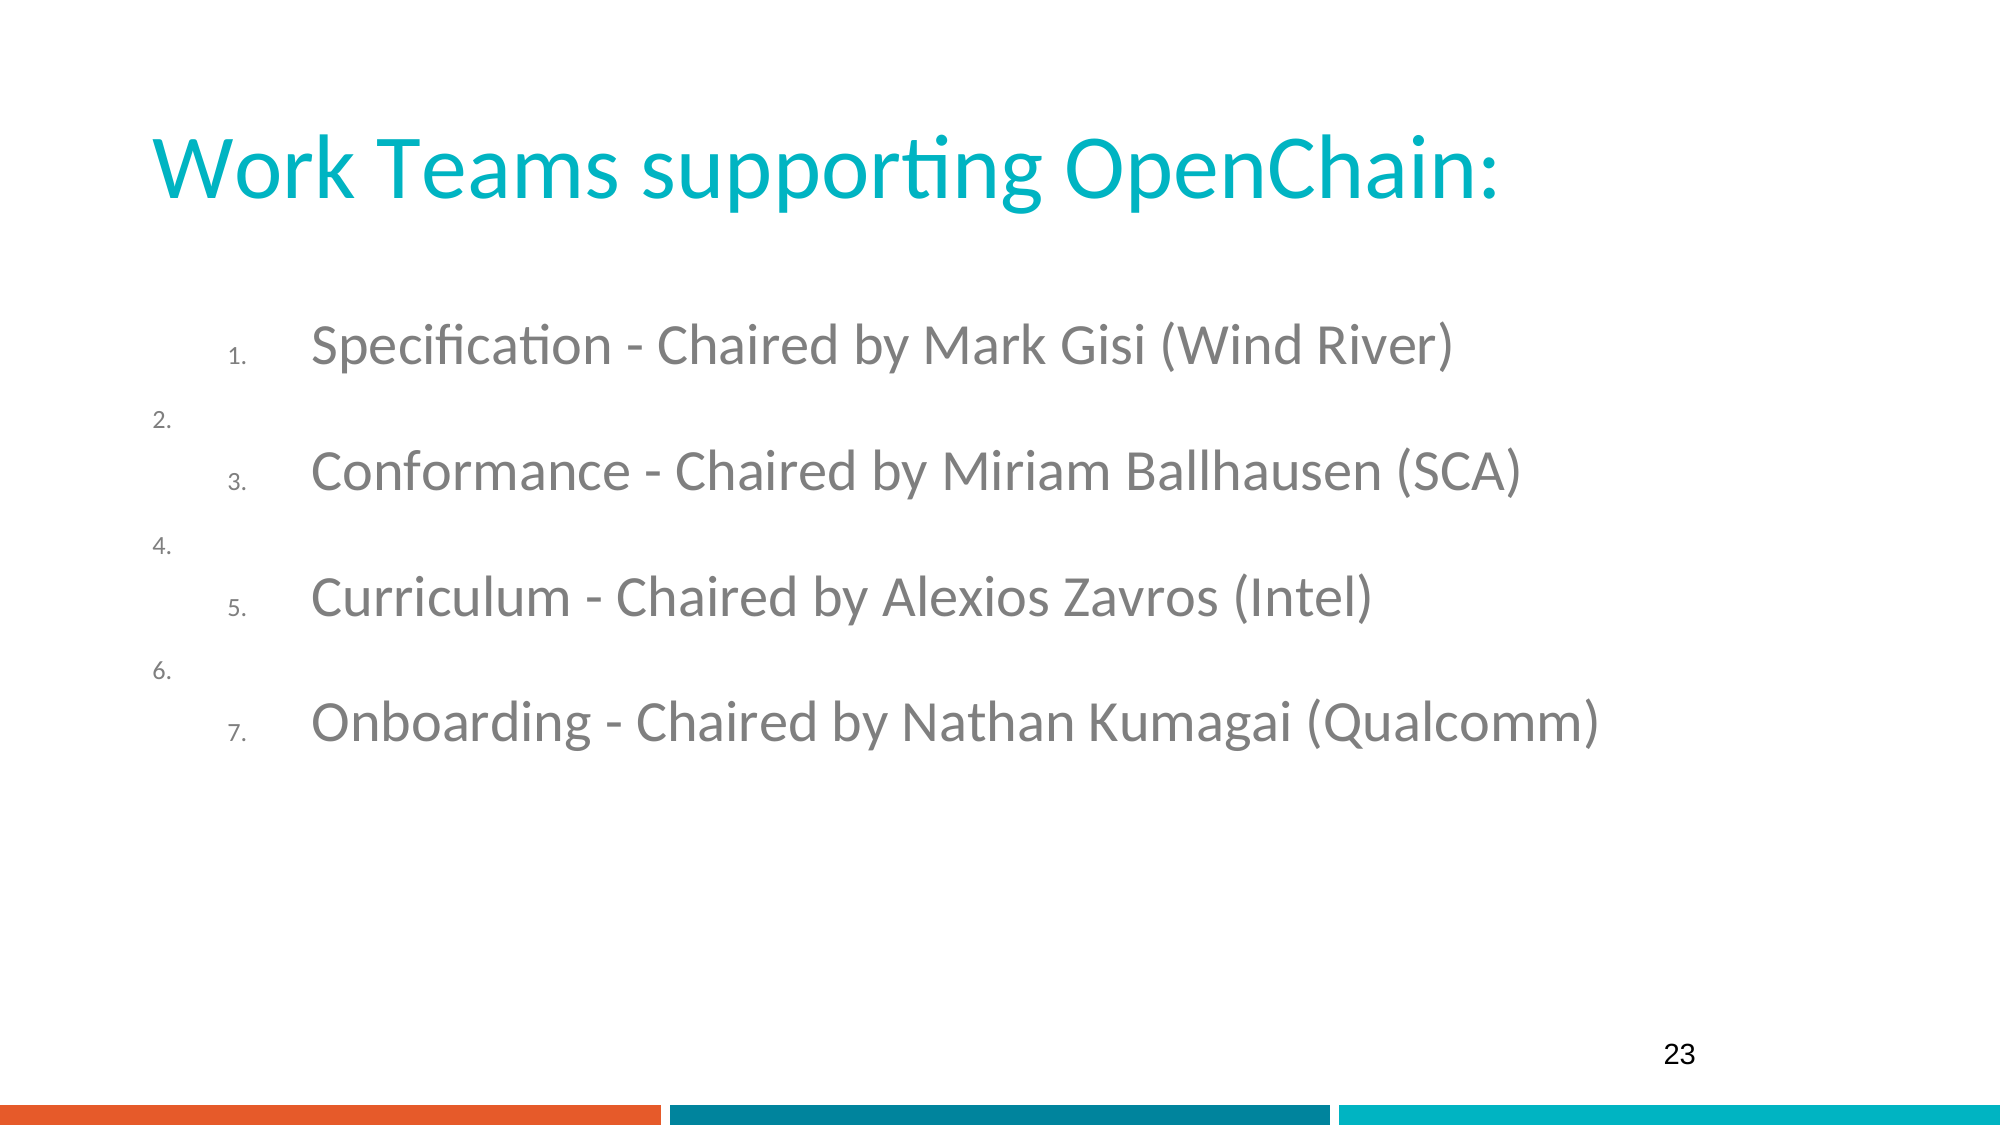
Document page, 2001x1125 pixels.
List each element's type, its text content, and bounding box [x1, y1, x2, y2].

list Specification - Chaired by Mark Gisi (Wind River) Conformance - Chaired by Miriam Ballhausen (SCA) Curriculum - Chaired by Alexios Zavros (Intel) Onboarding - Chaired by Nathan Kumagai (Qualcomm) [137, 299, 1863, 928]
text_box 23 [1648, 1022, 1863, 1083]
title Work Teams supporting OpenChain: [137, 59, 1863, 278]
